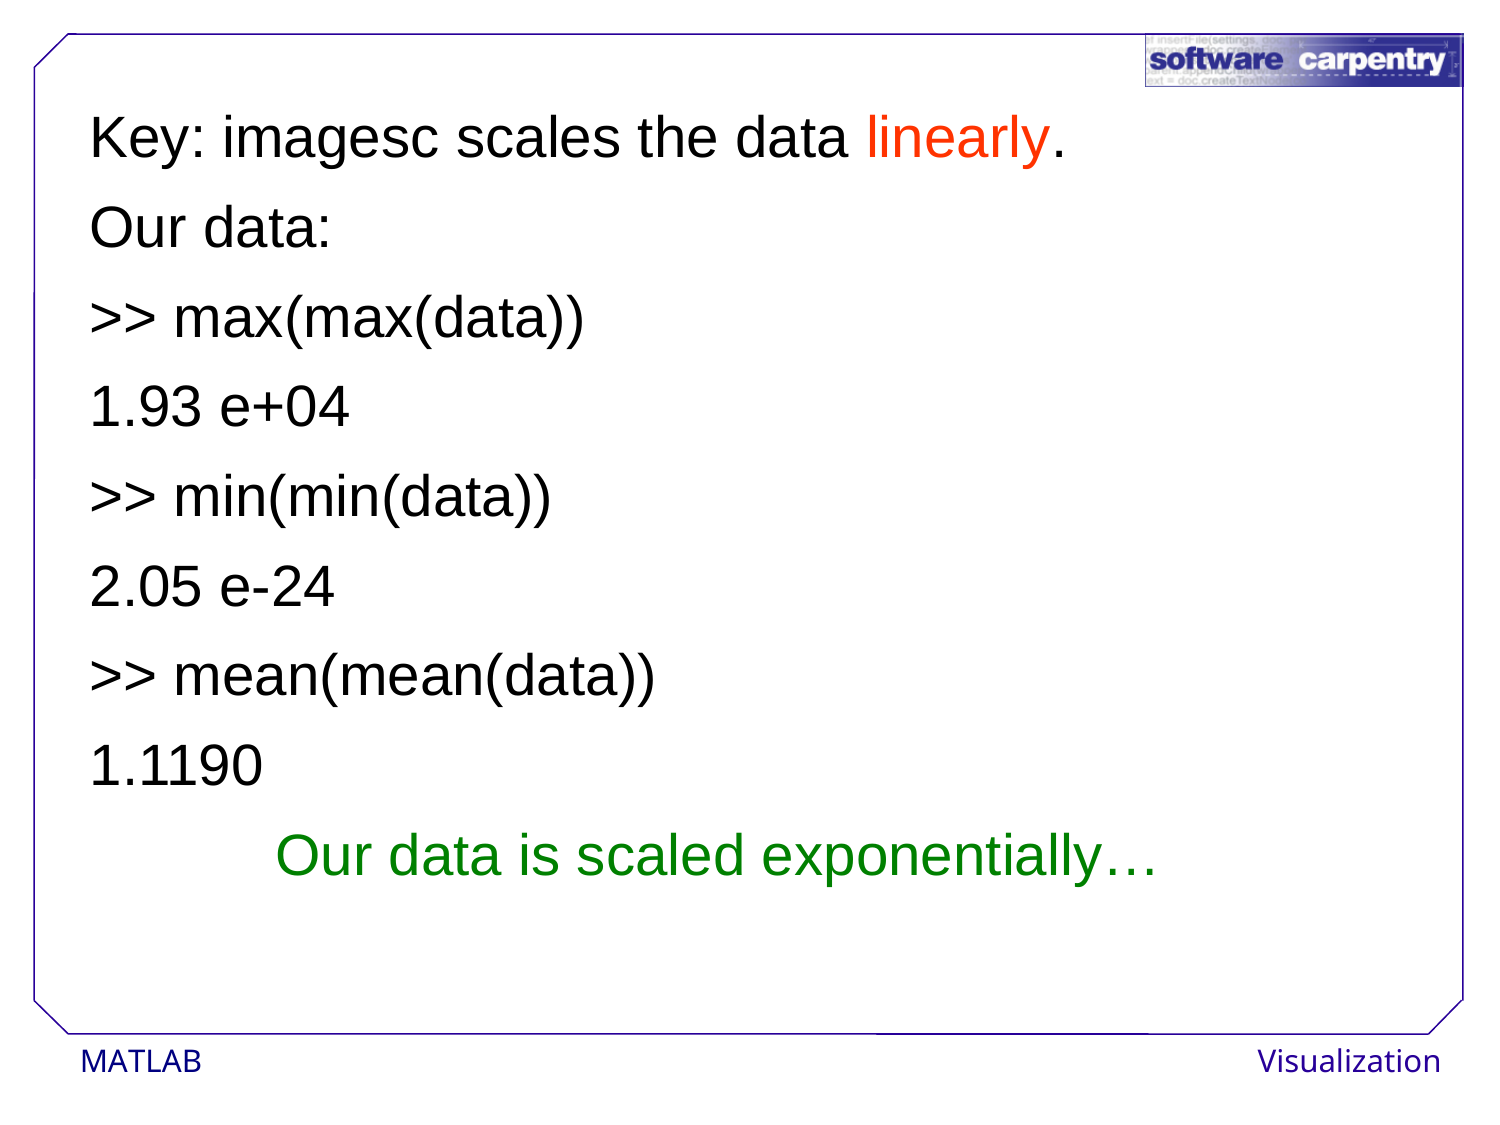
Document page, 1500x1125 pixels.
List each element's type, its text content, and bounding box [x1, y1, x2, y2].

list Key: imagesc scales the data linearly. Our data: >> max(max(data)) 1.93 e+04 >> min(min(data)) 2.05 e-24 >> mean(mean(data)) 1.1190 Our data is scaled exponentially… [75, 99, 1363, 1013]
picture [1145, 33, 1464, 87]
